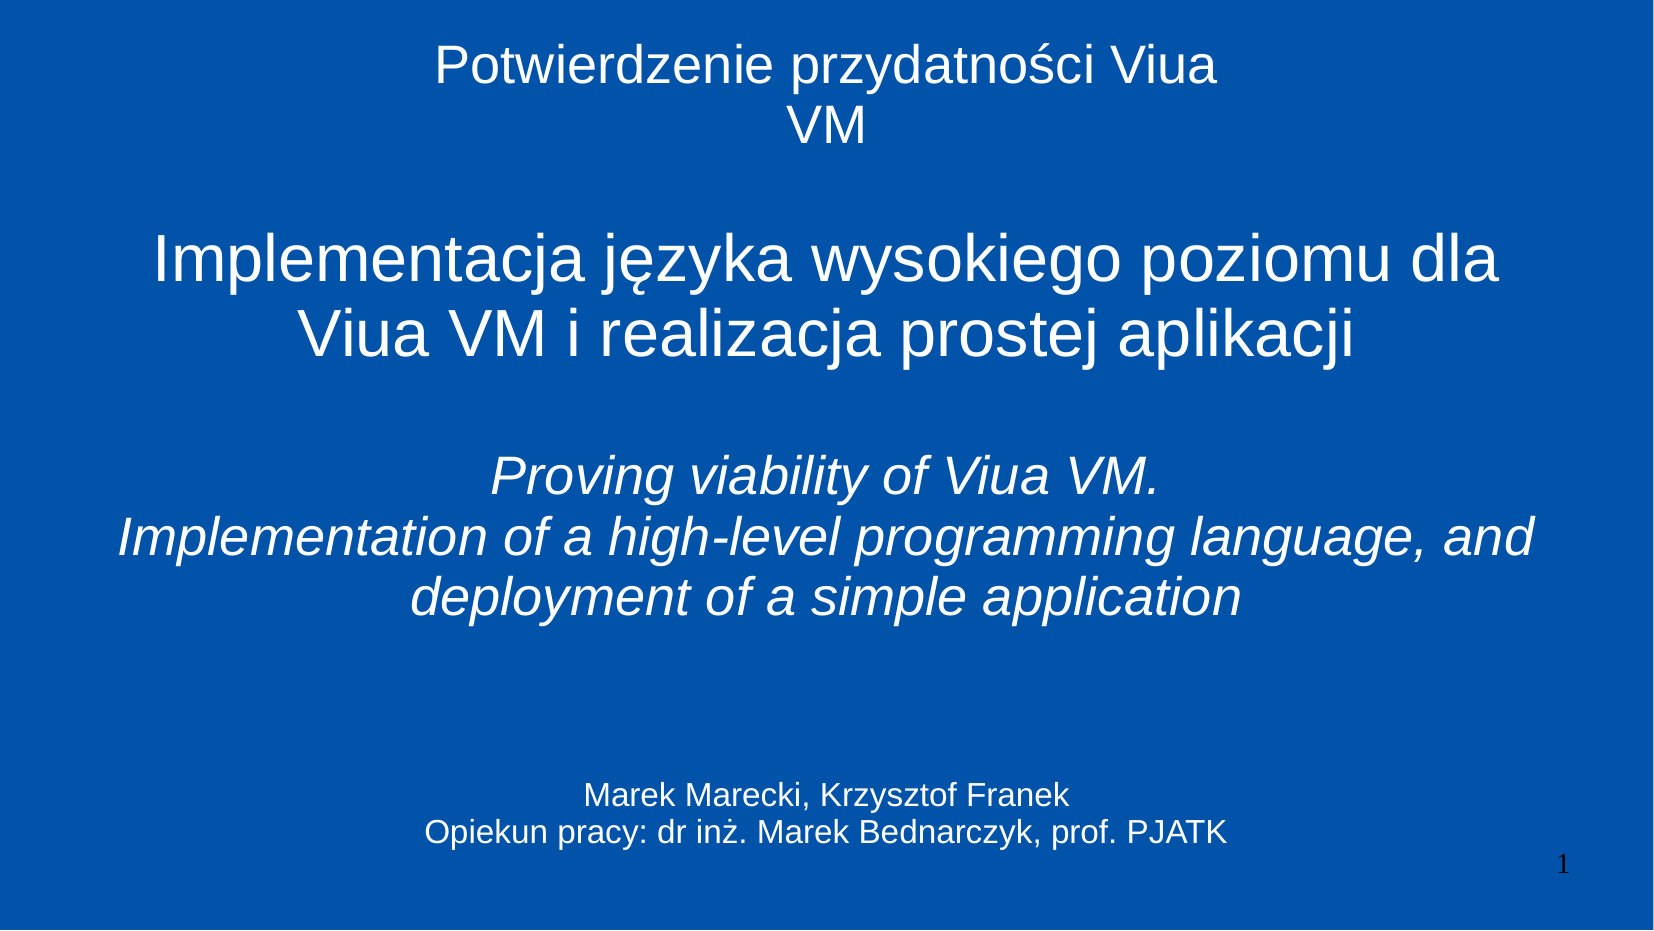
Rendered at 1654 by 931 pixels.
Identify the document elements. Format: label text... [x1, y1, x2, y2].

subtitle Implementacja języka wysokiego poziomu dla Viua VM i realizacja prostej aplikacji Proving viability of Viua VM. Implementation of a high-level programming language, and deployment of a simple application Marek Marecki, Krzysztof Franek Opiekun pracy: dr inż. Marek Bednarczyk, prof. PJATK [82, 221, 1571, 851]
title Potwierdzenie przydatności Viua VM [389, 33, 1264, 156]
